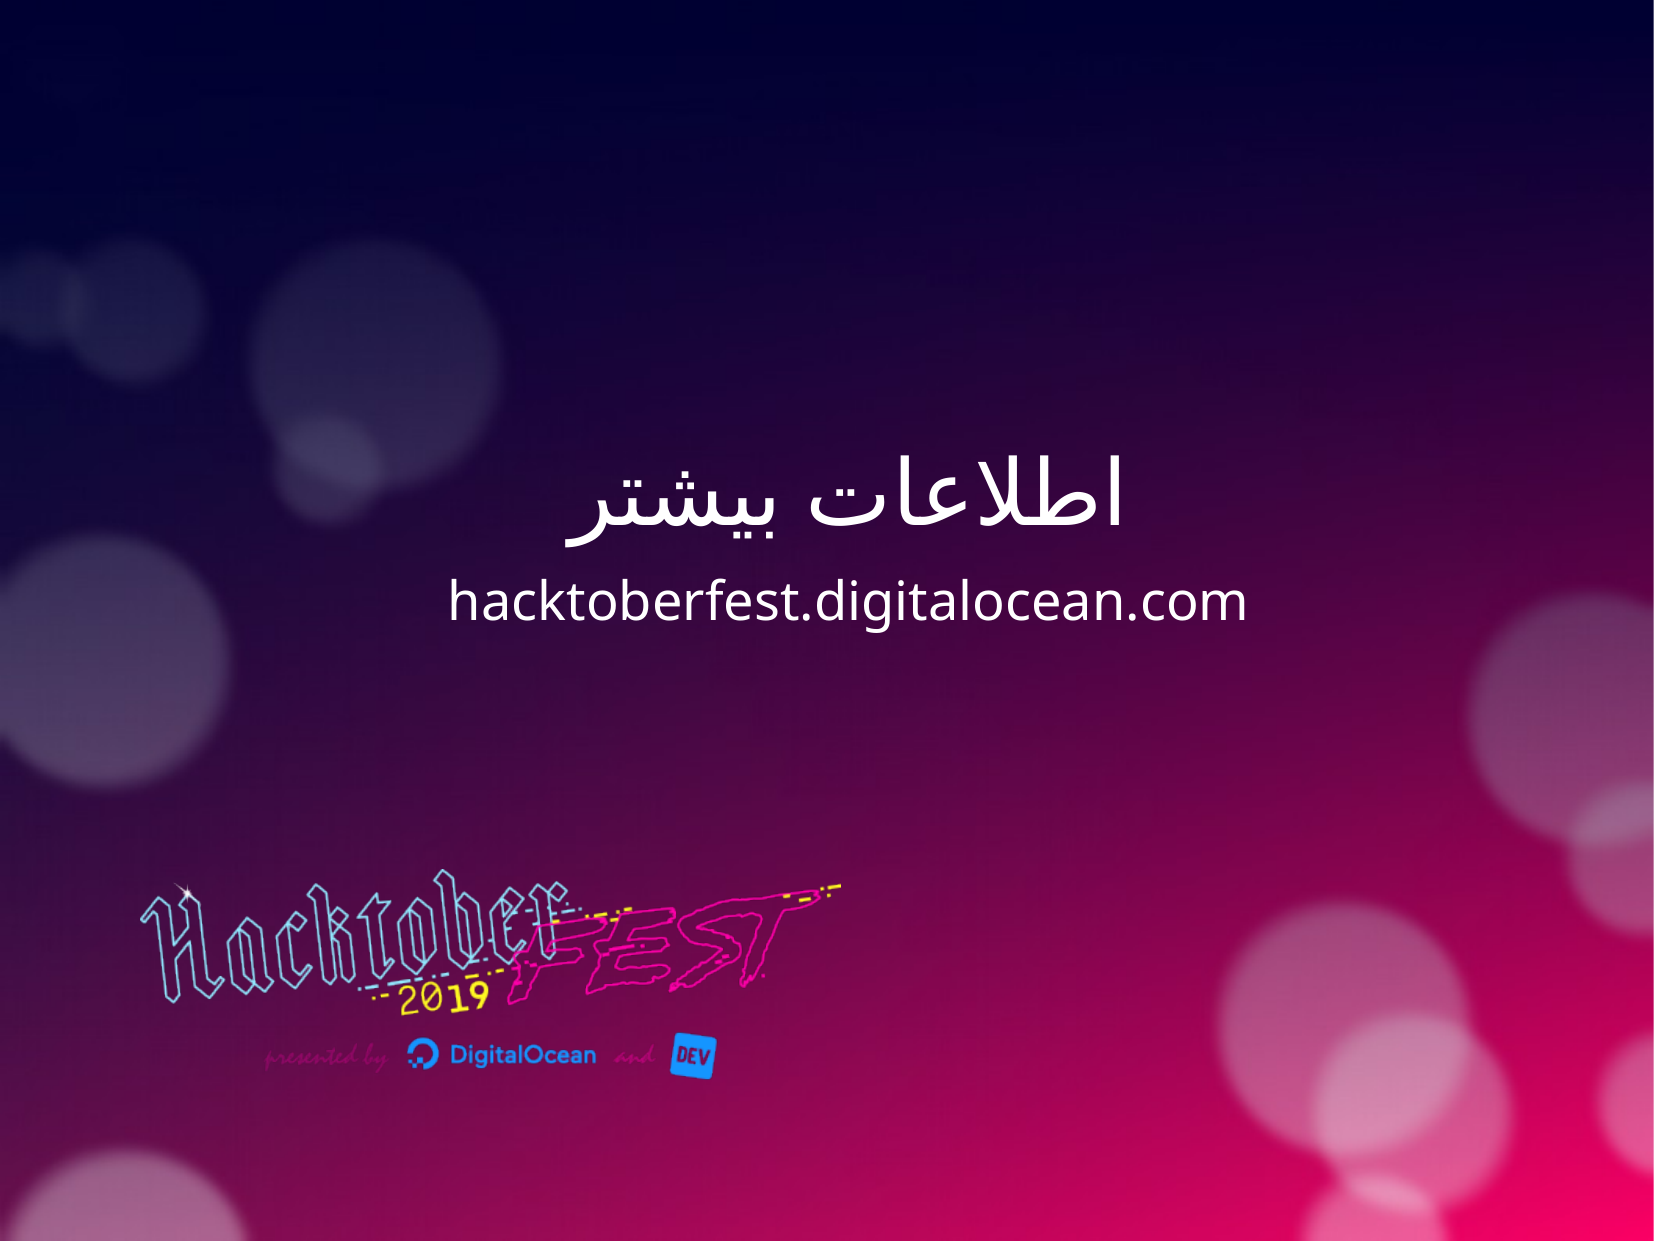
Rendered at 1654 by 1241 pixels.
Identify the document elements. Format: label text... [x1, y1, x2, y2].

subtitle اطلاعات بیشتر hacktoberfest.digitalocean.com [105, 270, 1594, 811]
picture [0, 0, 1654, 1241]
